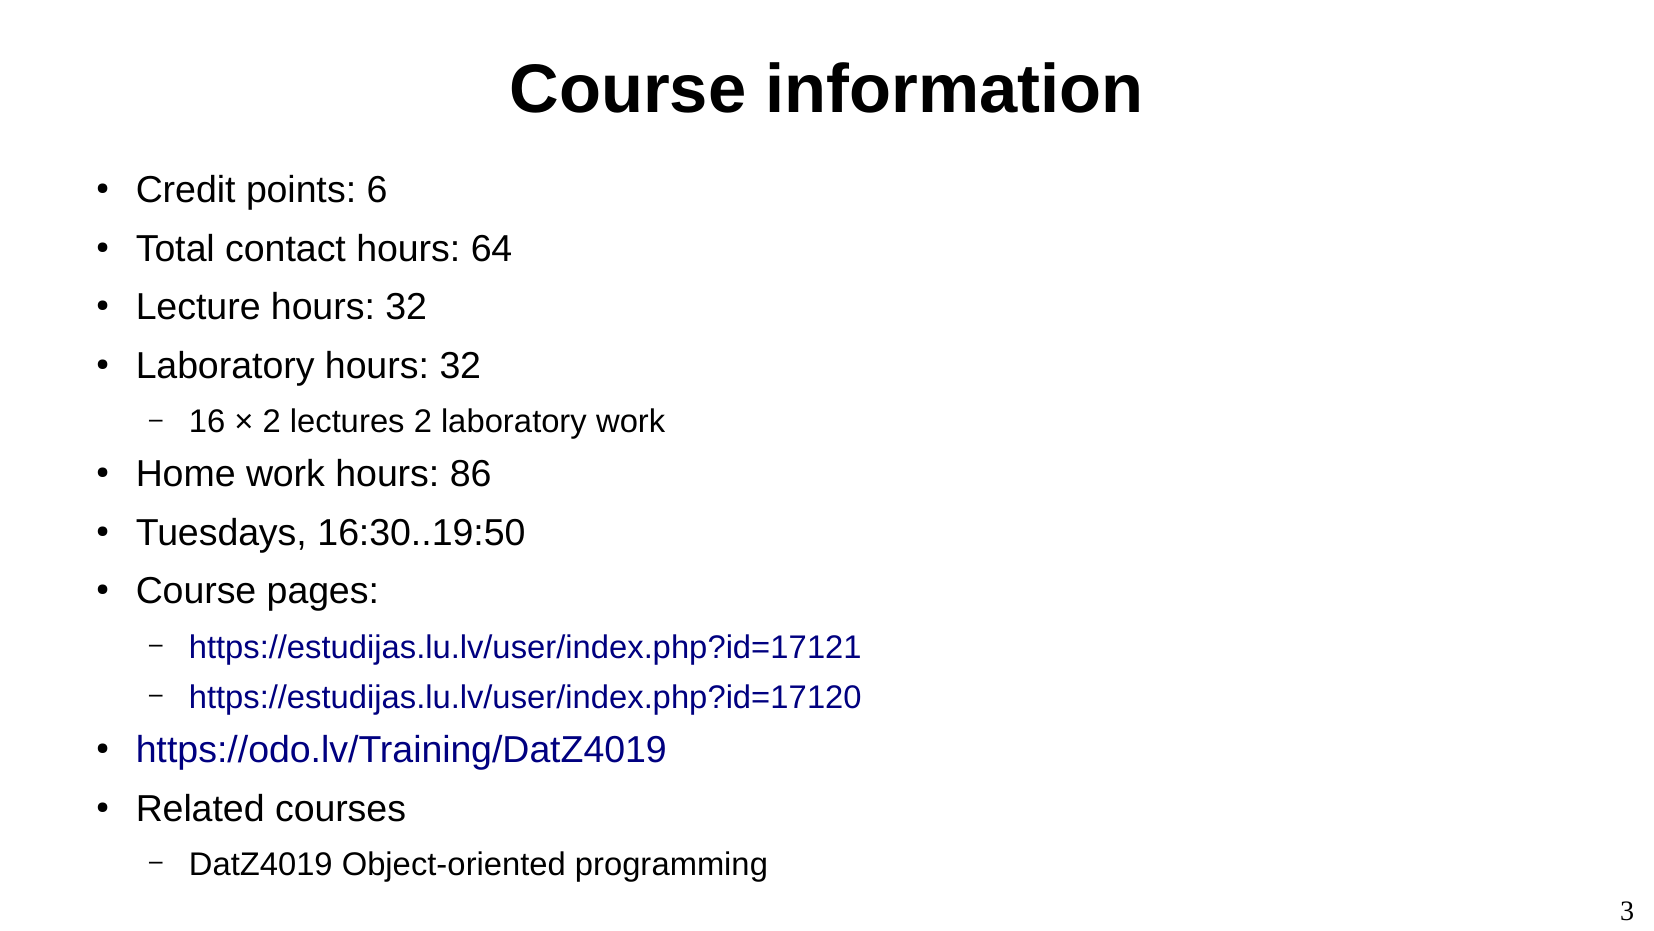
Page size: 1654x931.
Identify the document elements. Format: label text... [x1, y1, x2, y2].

list Credit points: 6 Total contact hours: 64 Lecture hours: 32 Laboratory hours: 32 16 × 2 lectures 2 laboratory work Home work hours: 86 Tuesdays, 16:30..19:50 Course pages: https://estudijas.lu.lv/user/index.php?id=17121 https://estudijas.lu.lv/user/index.php?id=17120 https://odo.lv/Training/DatZ4019 Related courses DatZ4019 Object-oriented programming [82, 168, 1538, 889]
title Course information [82, 34, 1571, 144]
